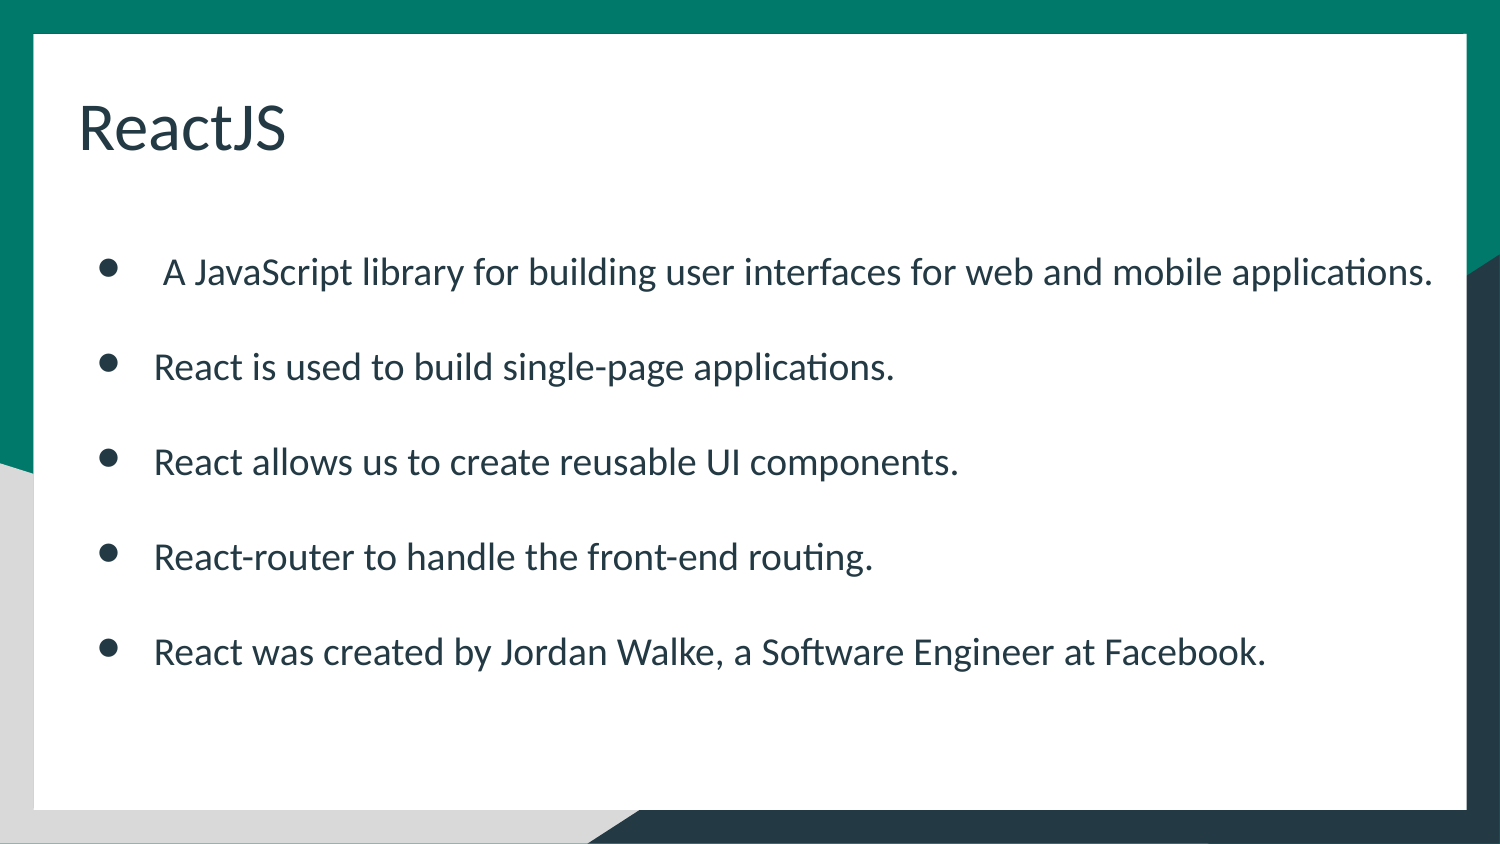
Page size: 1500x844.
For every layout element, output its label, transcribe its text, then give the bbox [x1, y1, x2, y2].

text_box ReactJS A JavaScript library for building user interfaces for web and mobile applications. React is used to build single-page applications. React allows us to create reusable UI components. React-router to handle the front-end routing. React was created by Jordan Walke, a Software Engineer at Facebook. [63, 66, 1452, 792]
